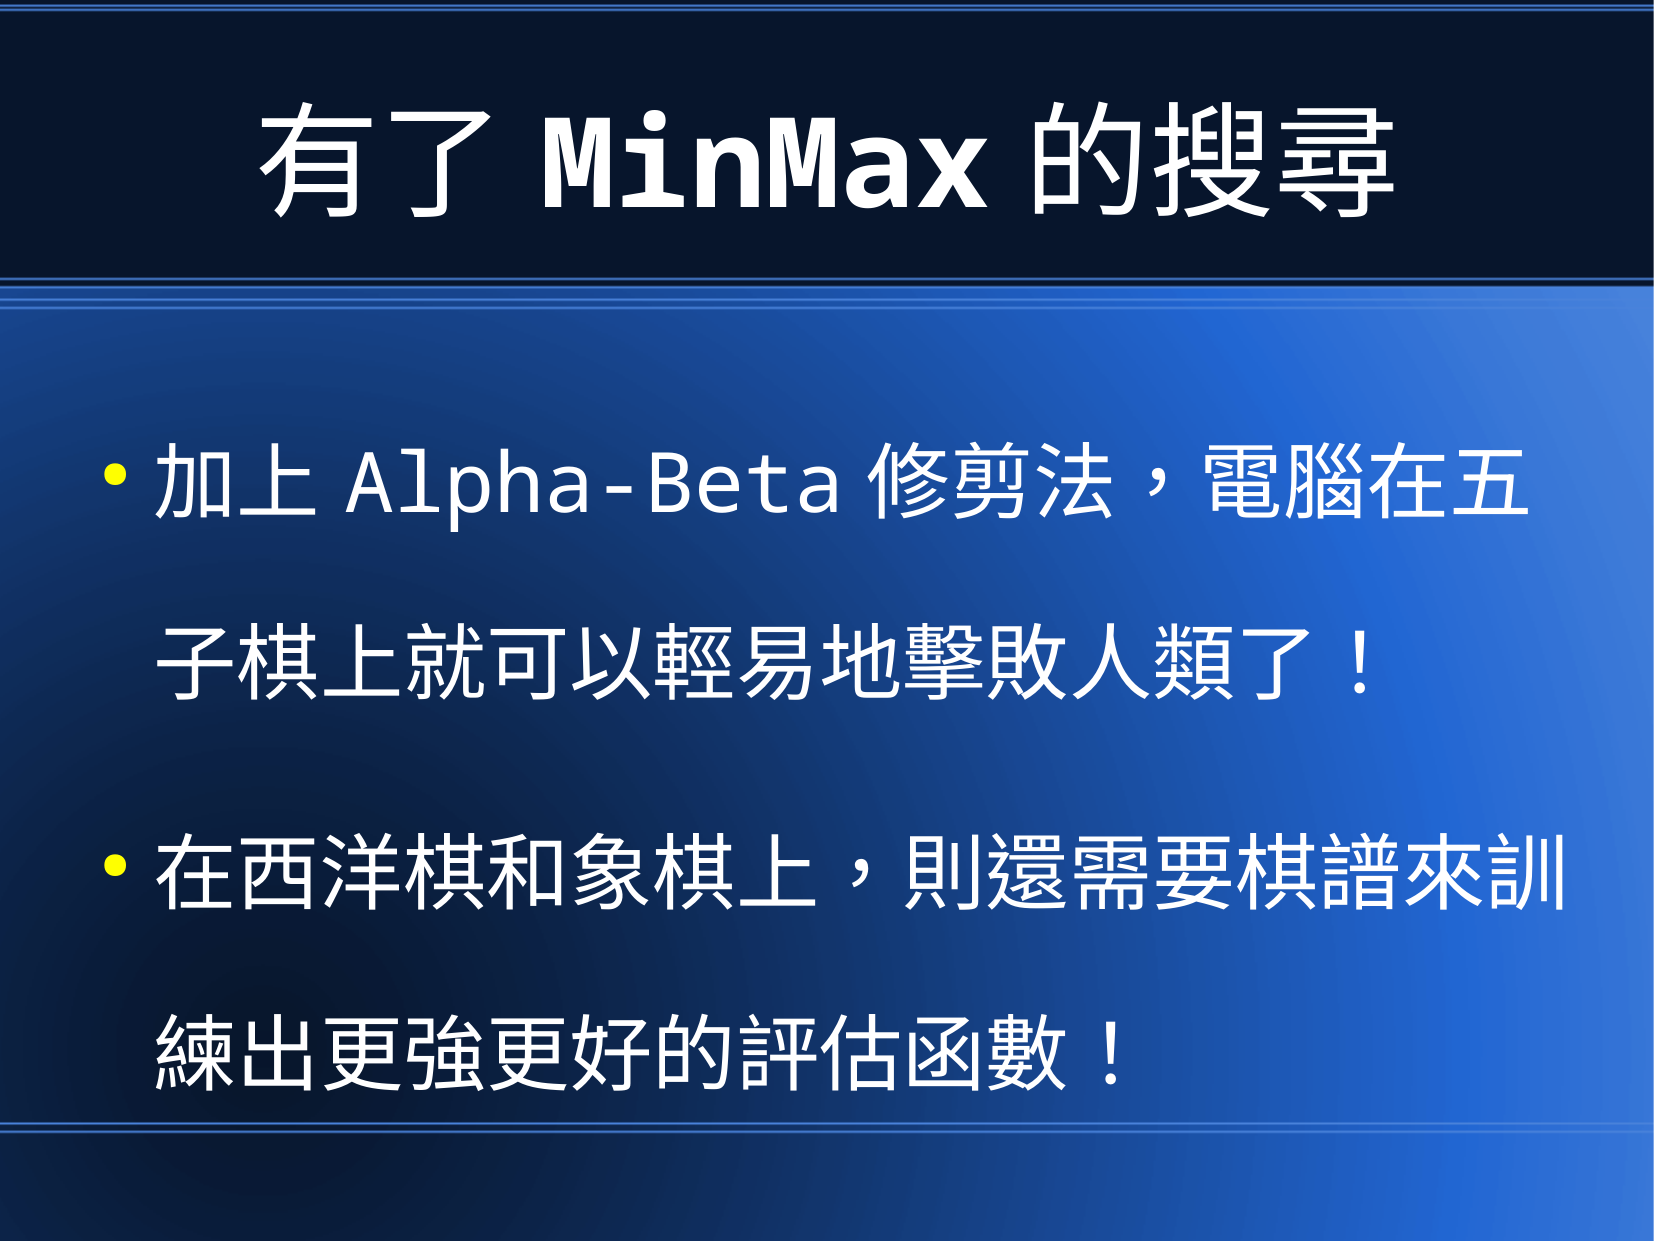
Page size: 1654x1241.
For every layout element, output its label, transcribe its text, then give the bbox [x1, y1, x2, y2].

title 有了MinMax的搜尋 [82, 49, 1571, 257]
list 加上Alpha-Beta修剪法，電腦在五子棋上就可以輕易地擊敗人類了！ 在西洋棋和象棋上，則還需要棋譜來訓練出更強更好的評估函數！ [82, 355, 1571, 1241]
picture [0, 0, 1654, 1241]
